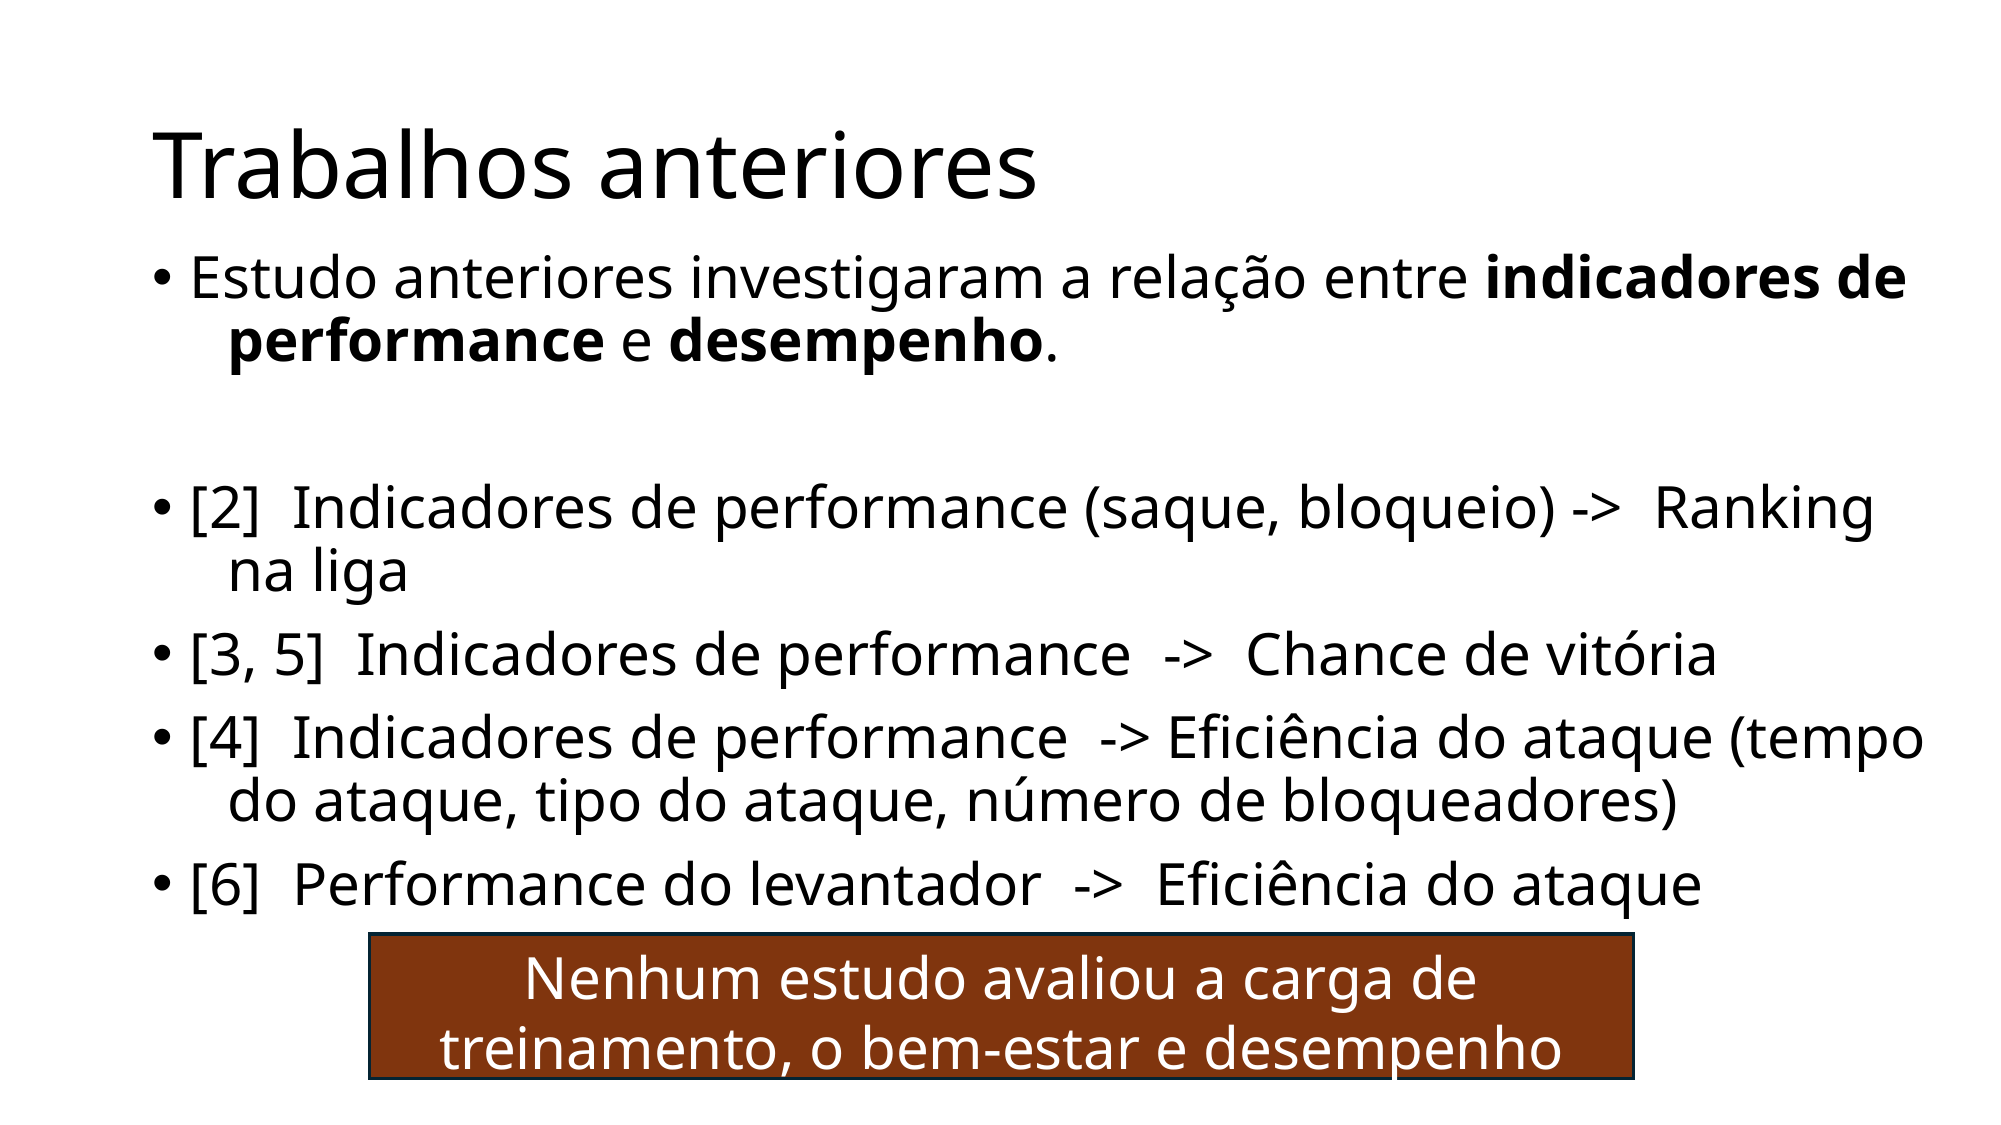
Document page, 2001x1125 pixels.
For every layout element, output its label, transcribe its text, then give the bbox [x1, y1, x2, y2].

title Trabalhos anteriores [137, 59, 1863, 240]
list Estudo anteriores investigaram a relação entre indicadores de performance e desempenho. [2] Indicadores de performance (saque, bloqueio) -> Ranking na liga [3, 5] Indicadores de performance -> Chance de vitória [4] Indicadores de performance -> Eficiência do ataque (tempo do ataque, tipo do ataque, número de bloqueadores) [6] Performance do levantador -> Eficiência do ataque [137, 240, 1953, 1007]
text_box Nenhum estudo avaliou a carga de treinamento, o bem-estar e desempenho juntos [370, 934, 1633, 1079]
